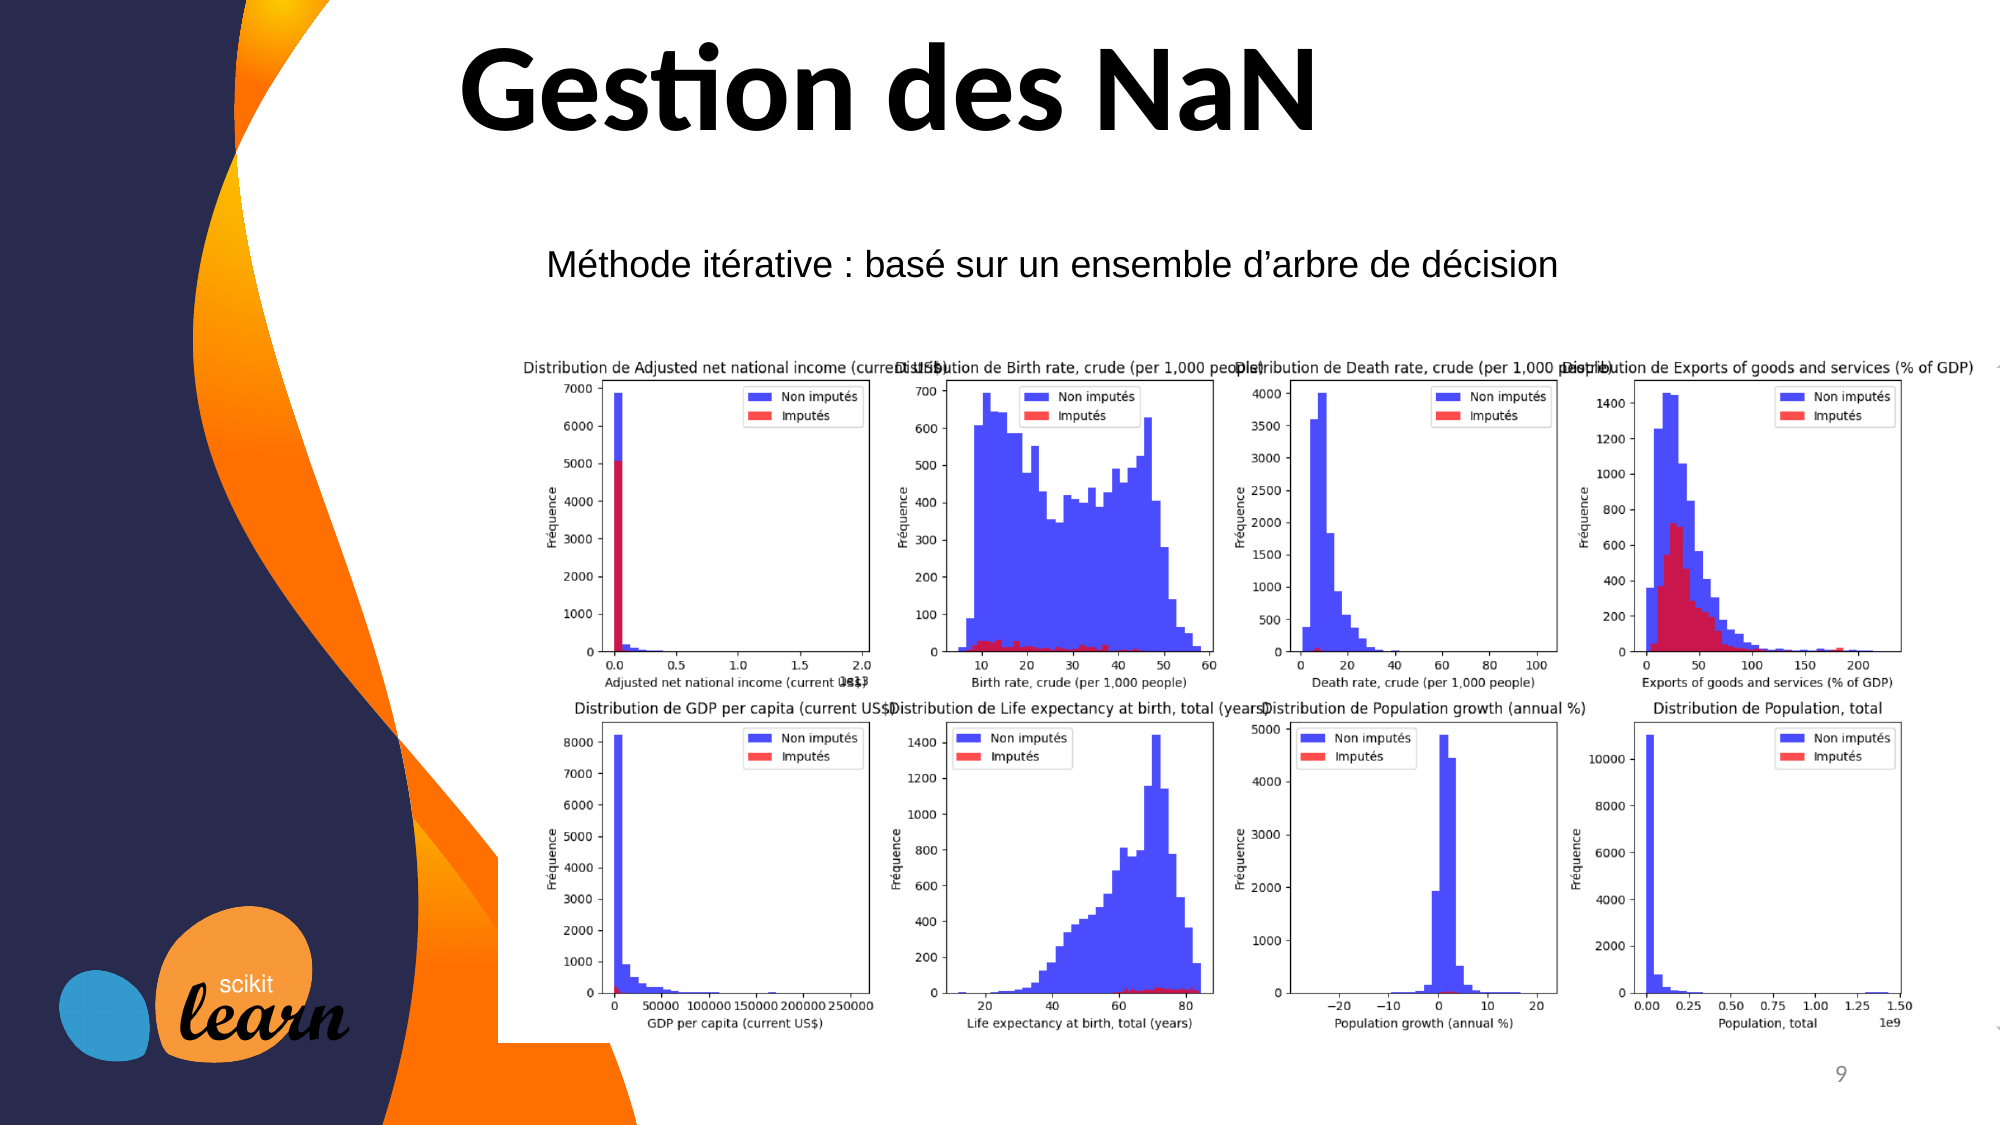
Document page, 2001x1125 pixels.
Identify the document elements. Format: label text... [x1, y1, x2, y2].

picture [59, 906, 349, 1063]
text_box Méthode itérative : basé sur un ensemble d’arbre de décision [531, 236, 1684, 325]
text_box Gestion des NaN [444, 29, 1625, 170]
picture [498, 354, 2000, 1043]
